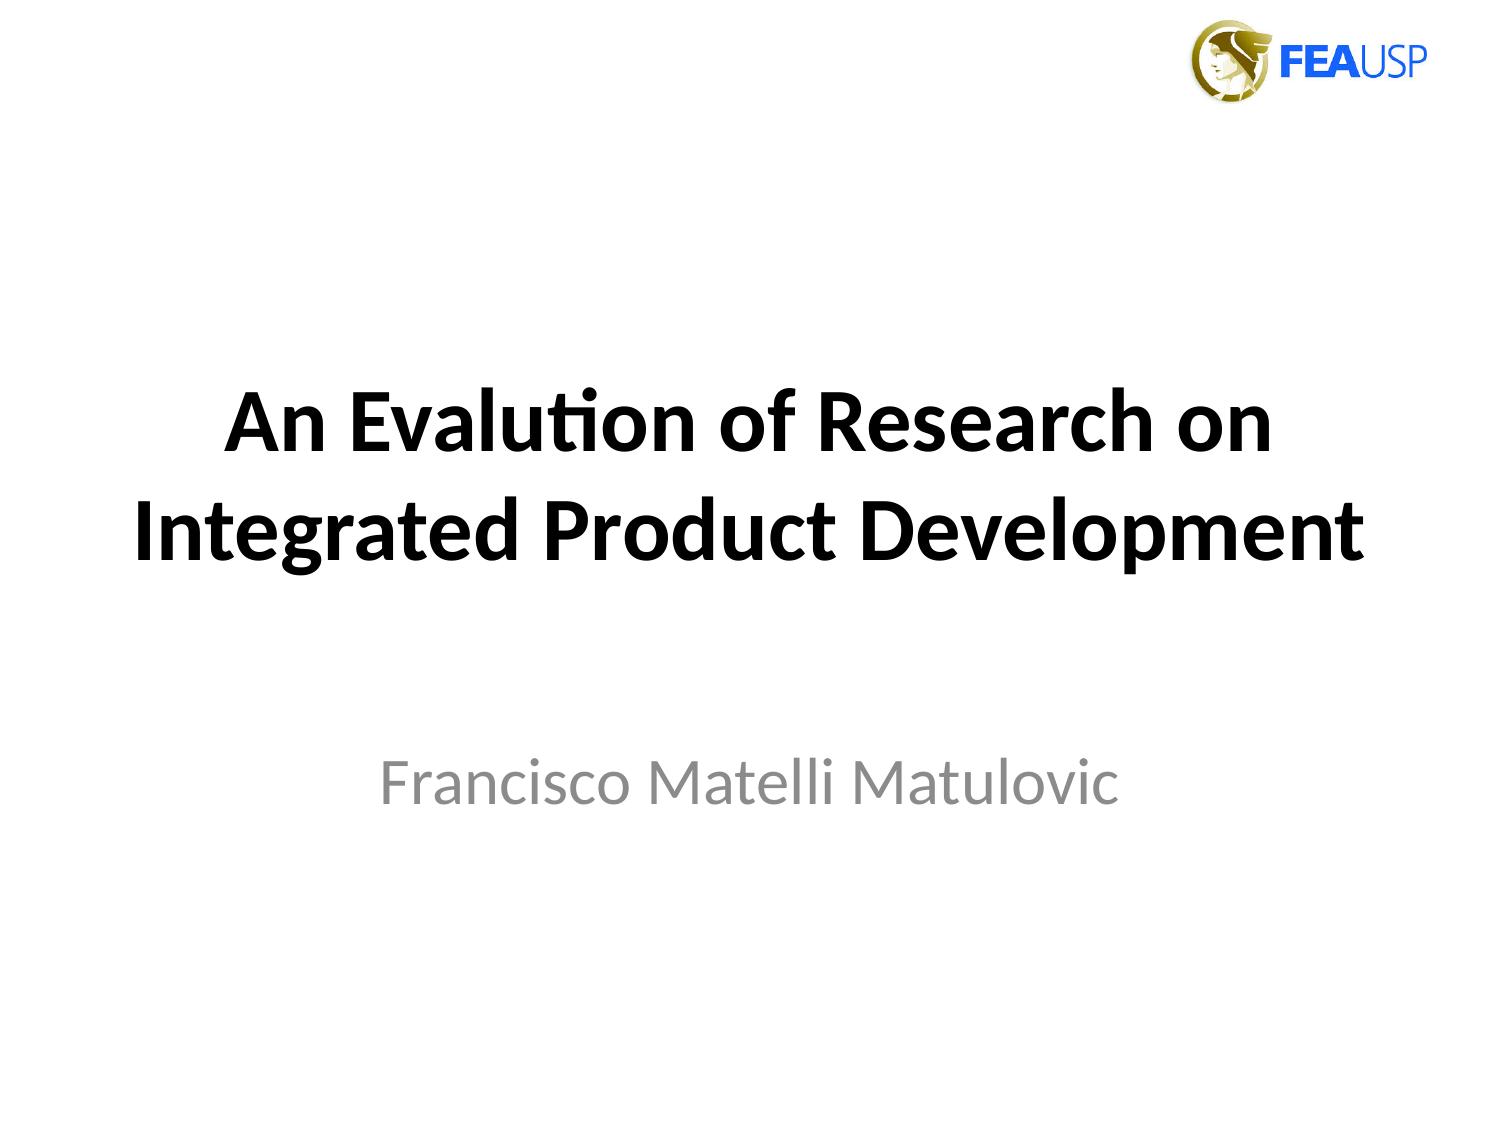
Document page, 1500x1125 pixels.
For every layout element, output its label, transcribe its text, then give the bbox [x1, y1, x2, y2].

picture [1187, 19, 1427, 105]
subtitle Francisco Matelli Matulovic [225, 637, 1275, 925]
title An Evalution of Research on Integrated Product Development [112, 349, 1388, 591]
